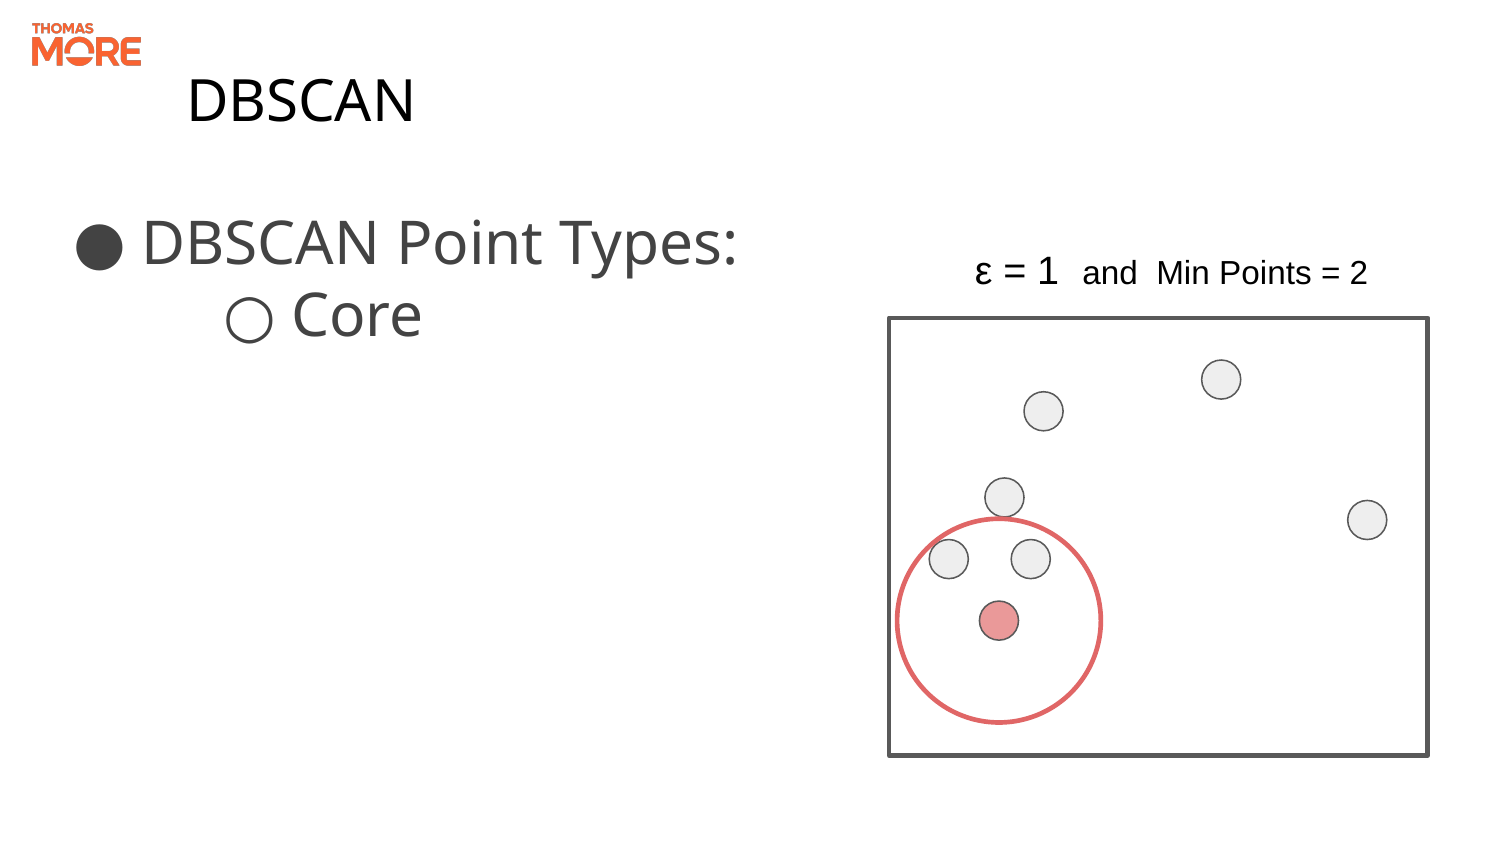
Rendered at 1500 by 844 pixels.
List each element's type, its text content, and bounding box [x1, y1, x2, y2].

text_box [984, 477, 1025, 517]
text_box [1347, 500, 1387, 540]
text_box [1201, 360, 1241, 400]
list DBSCAN Point Types: Core [51, 189, 1476, 750]
text_box [1024, 391, 1064, 431]
title DBSCAN [171, 48, 1449, 143]
text_box ε = 1 and Min Points = 2 [959, 225, 1409, 309]
text_box [979, 601, 1019, 641]
picture [22, 13, 151, 76]
text_box [929, 539, 969, 579]
text_box [1011, 539, 1051, 579]
